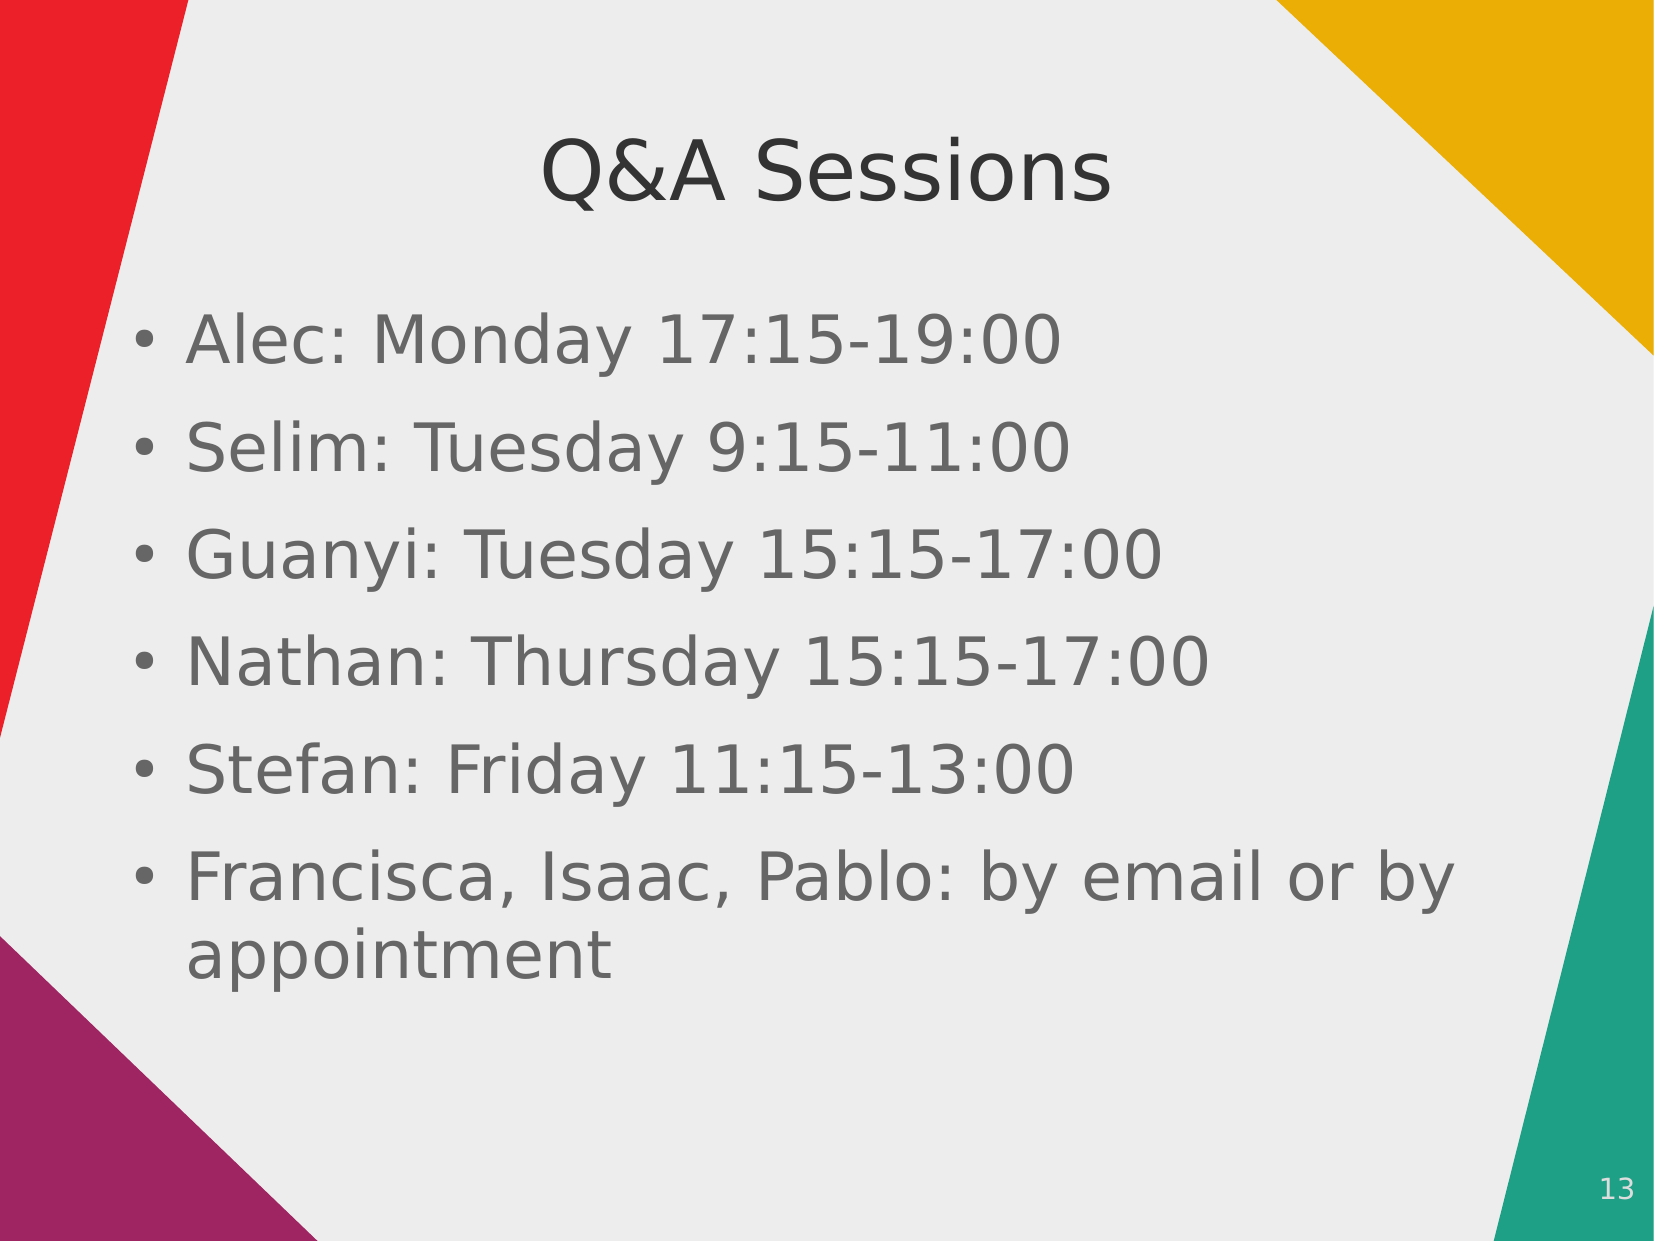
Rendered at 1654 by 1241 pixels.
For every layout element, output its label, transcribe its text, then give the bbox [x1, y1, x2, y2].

list Alec: Monday 17:15-19:00 Selim: Tuesday 9:15-11:00 Guanyi: Tuesday 15:15-17:00 Nathan: Thursday 15:15-17:00 Stefan: Friday 11:15-13:00 Francisca, Isaac, Pablo: by email or by appointment [114, 302, 1539, 1033]
title Q&A Sessions [114, 73, 1539, 271]
